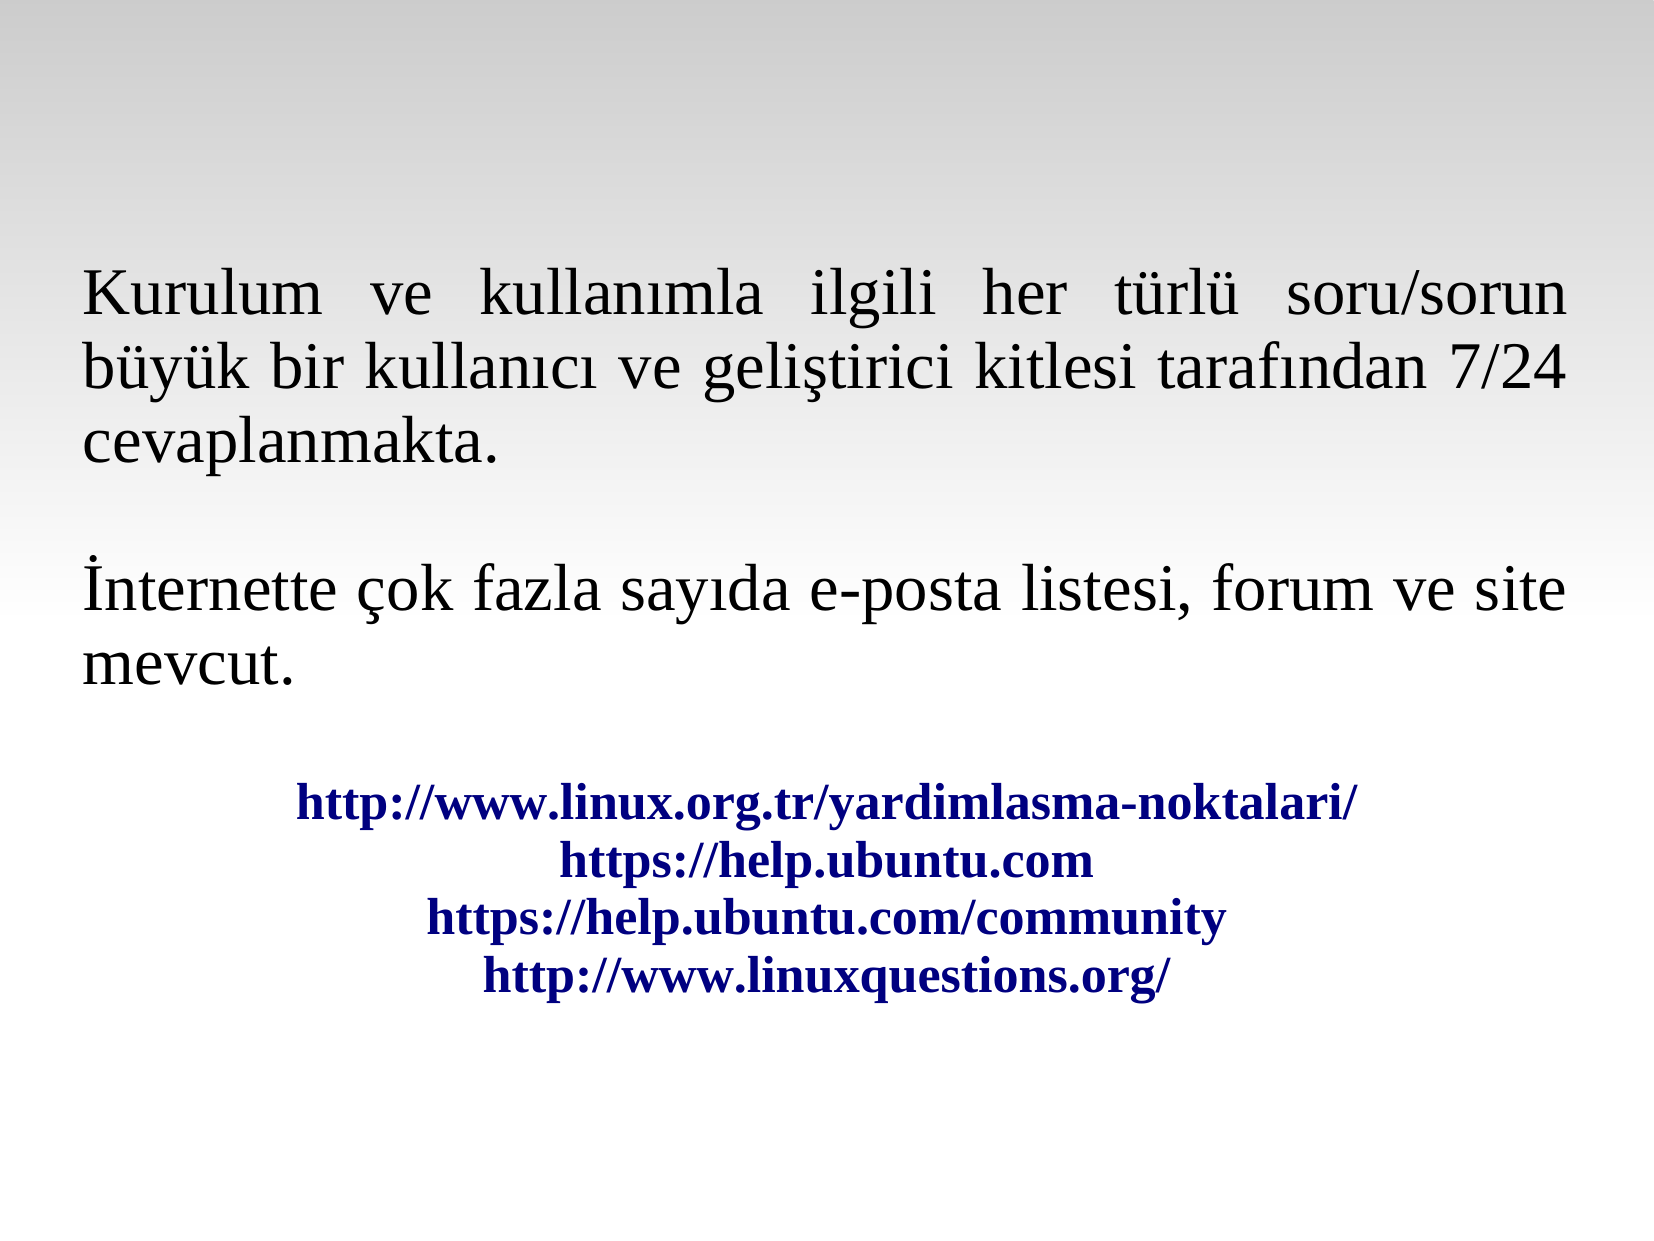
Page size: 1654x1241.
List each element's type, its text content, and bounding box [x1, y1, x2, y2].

subtitle Kurulum ve kullanımla ilgili her türlü soru/sorun büyük bir kullanıcı ve geliştirici kitlesi tarafından 7/24 cevaplanmakta. İnternette çok fazla sayıda e-posta listesi, forum ve site mevcut. http://www.linux.org.tr/yardimlasma-noktalari/ https://help.ubuntu.com https://help.ubuntu.com/community http://www.linuxquestions.org/ [82, 205, 1571, 1111]
